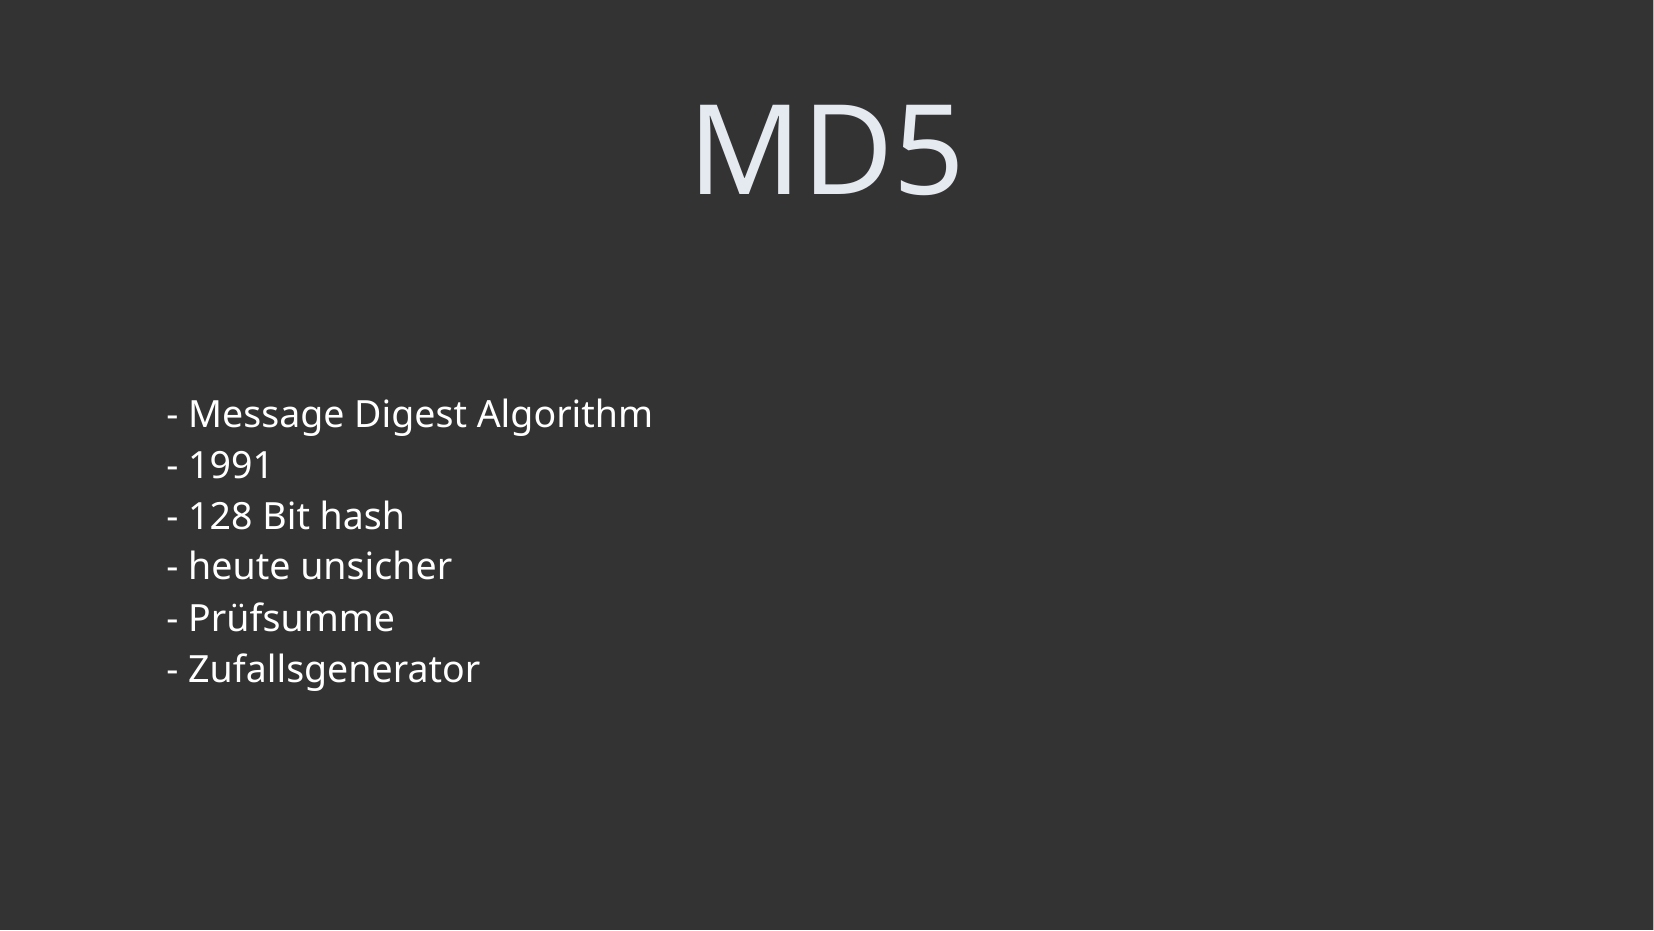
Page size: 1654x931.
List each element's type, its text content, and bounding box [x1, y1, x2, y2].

text_box MD5 [358, 50, 1296, 242]
text_box - Message Digest Algorithm - 1991 - 128 Bit hash - heute unsicher - Prüfsumme - Zufallsgenerator [151, 420, 1502, 661]
